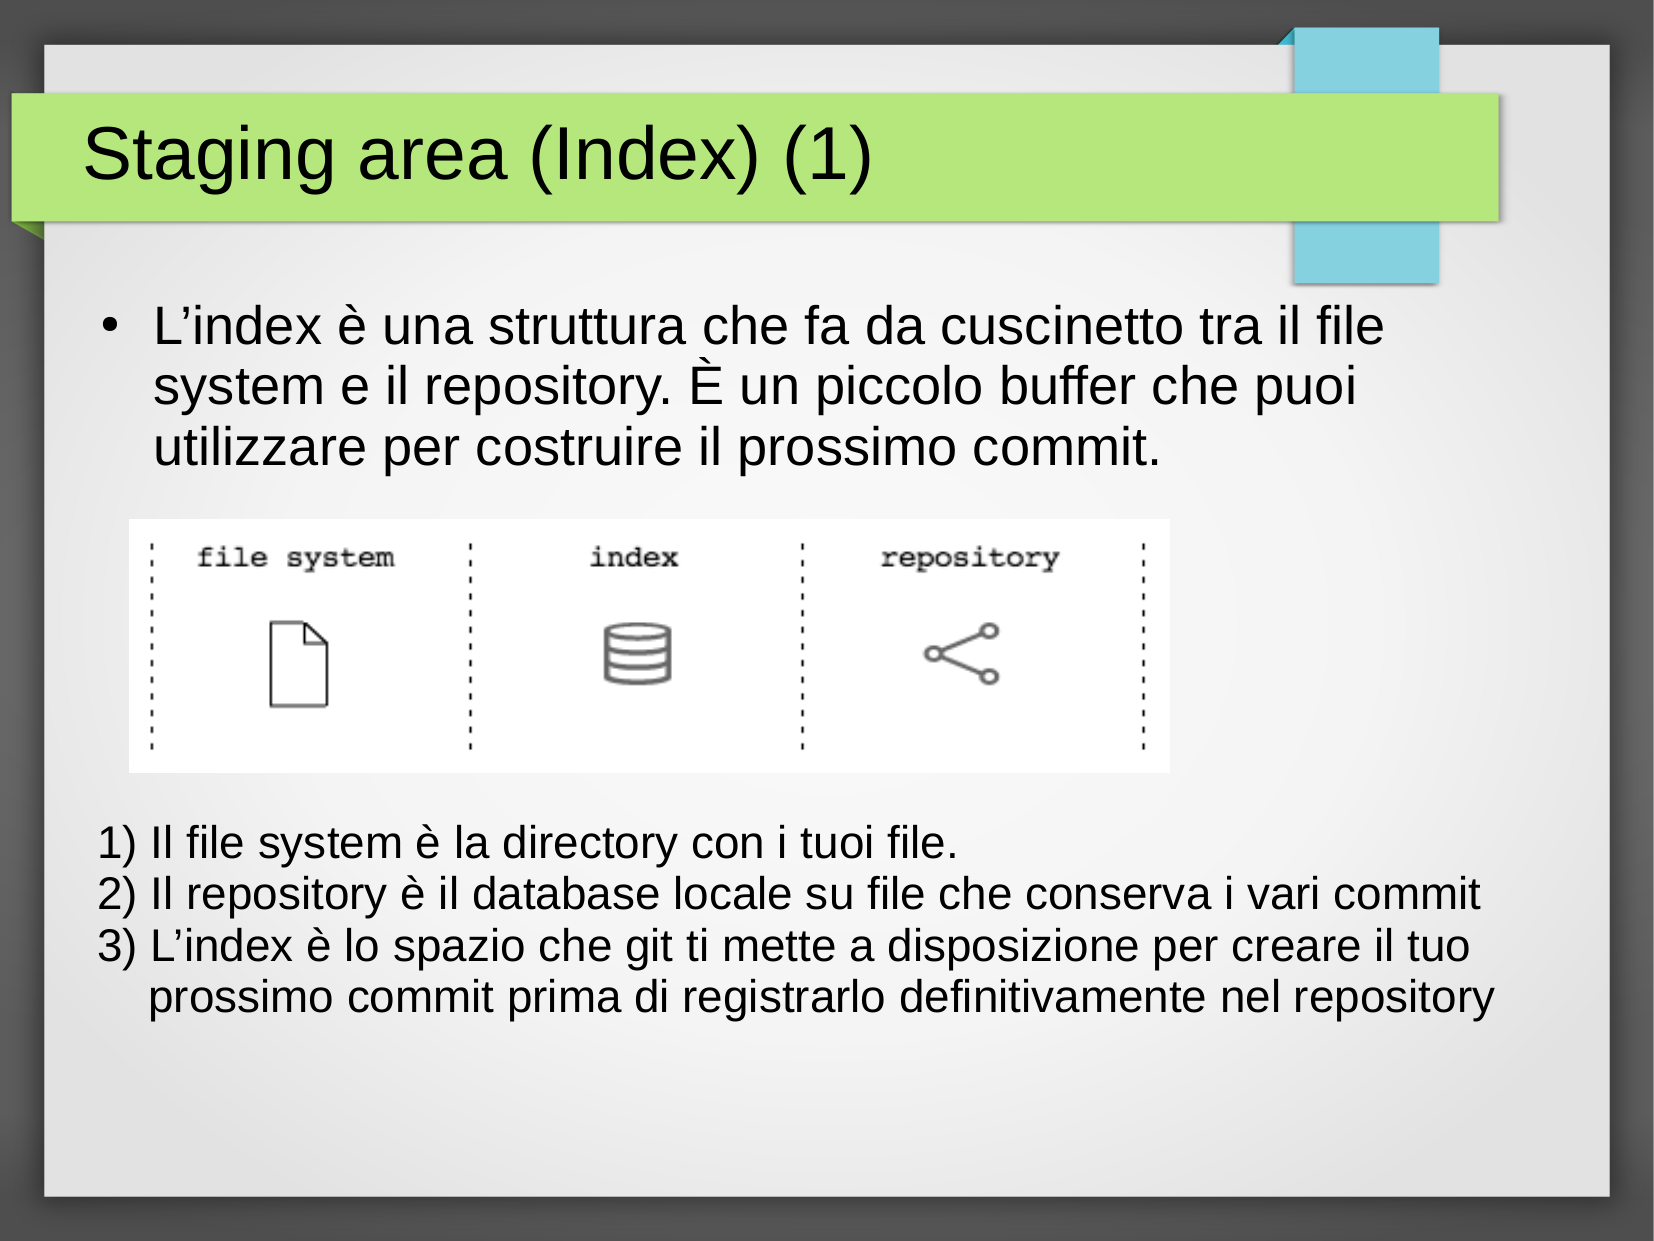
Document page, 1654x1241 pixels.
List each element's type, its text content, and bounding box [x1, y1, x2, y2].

list L’index è una struttura che fa da cuscinetto tra il file system e il repository. È un piccolo buffer che puoi utilizzare per costruire il prossimo commit. [82, 295, 1571, 767]
picture [0, 0, 1654, 1241]
title Staging area (Index) (1) [82, 94, 1264, 213]
text_box 1) Il file system è la directory con i tuoi file. 2) Il repository è il database locale su file che conserva i vari commit 3) L’index è lo spazio che git ti mette a disposizione per creare il tuo prossimo commit prima di registrarlo definitivamente nel repository [82, 767, 1571, 1072]
